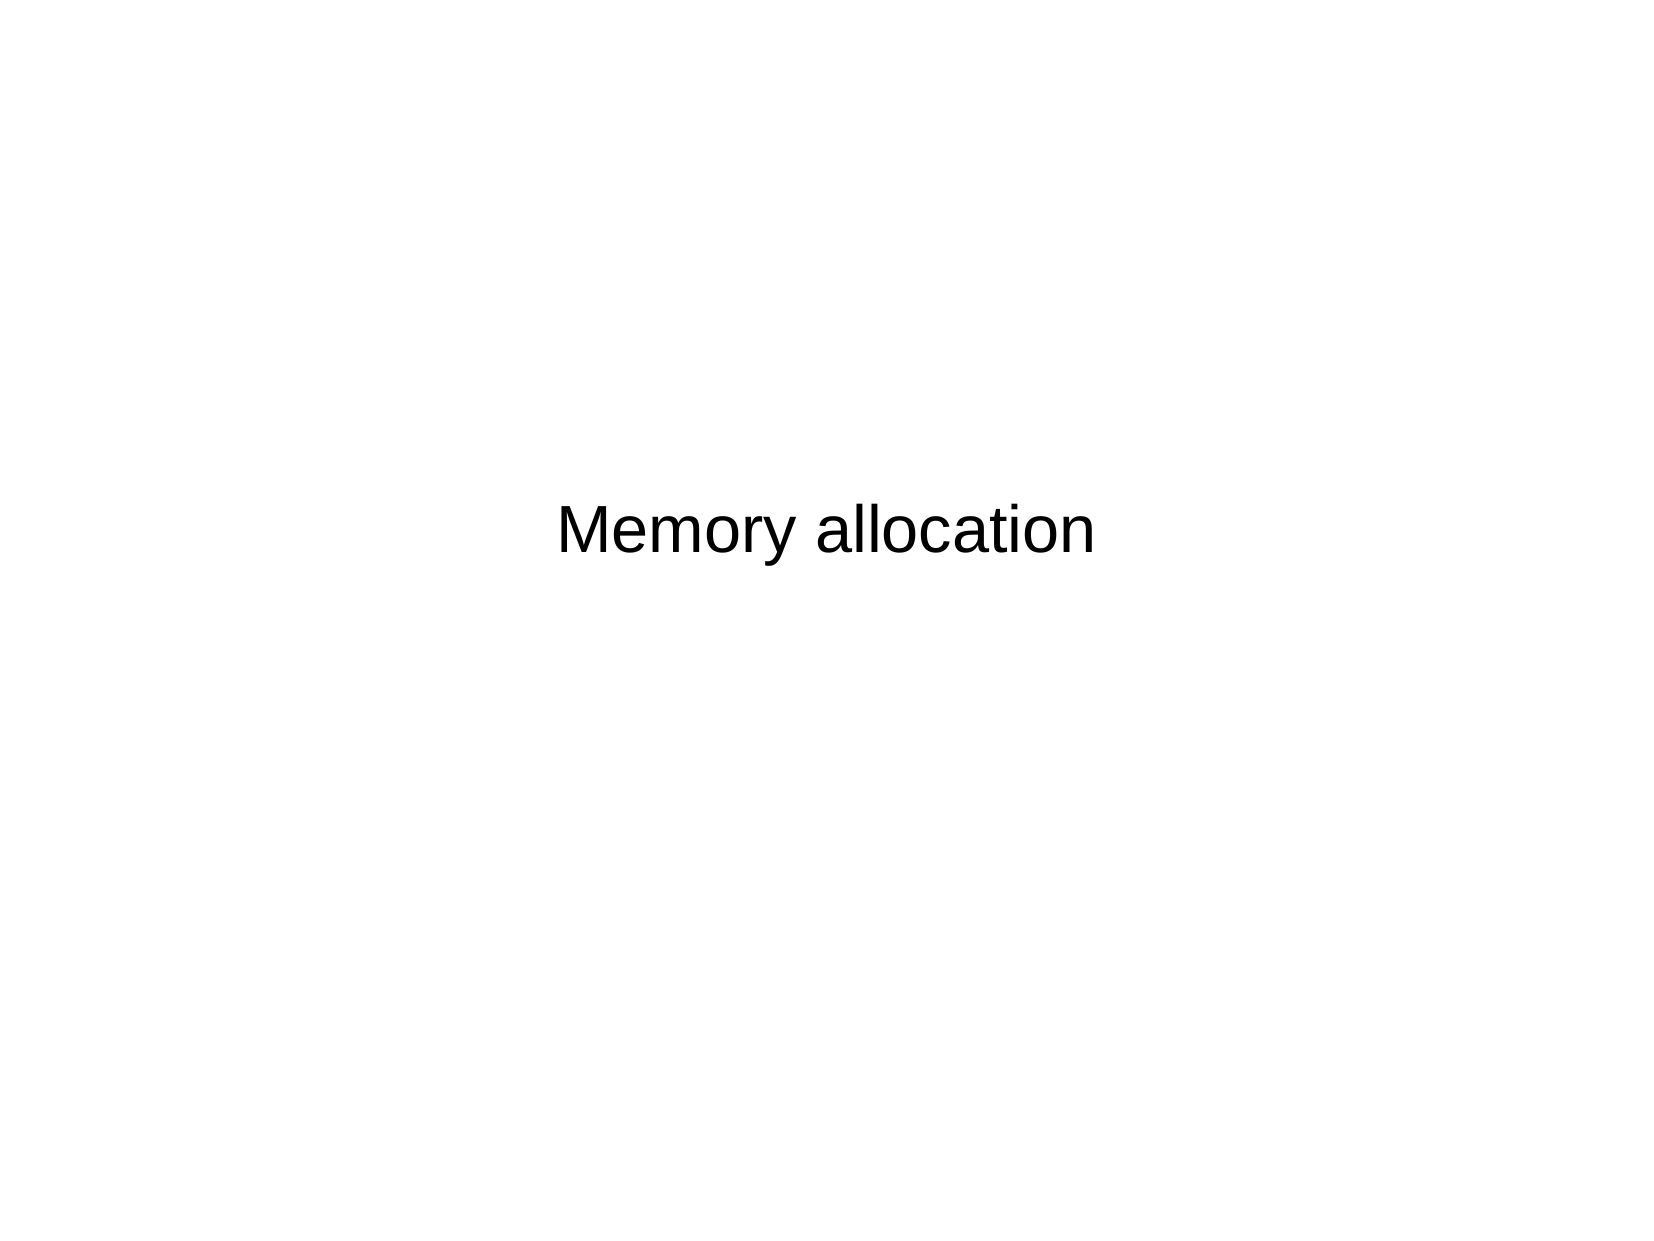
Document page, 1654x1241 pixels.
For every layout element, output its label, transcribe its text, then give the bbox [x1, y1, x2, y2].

subtitle Memory allocation [82, 49, 1571, 1010]
